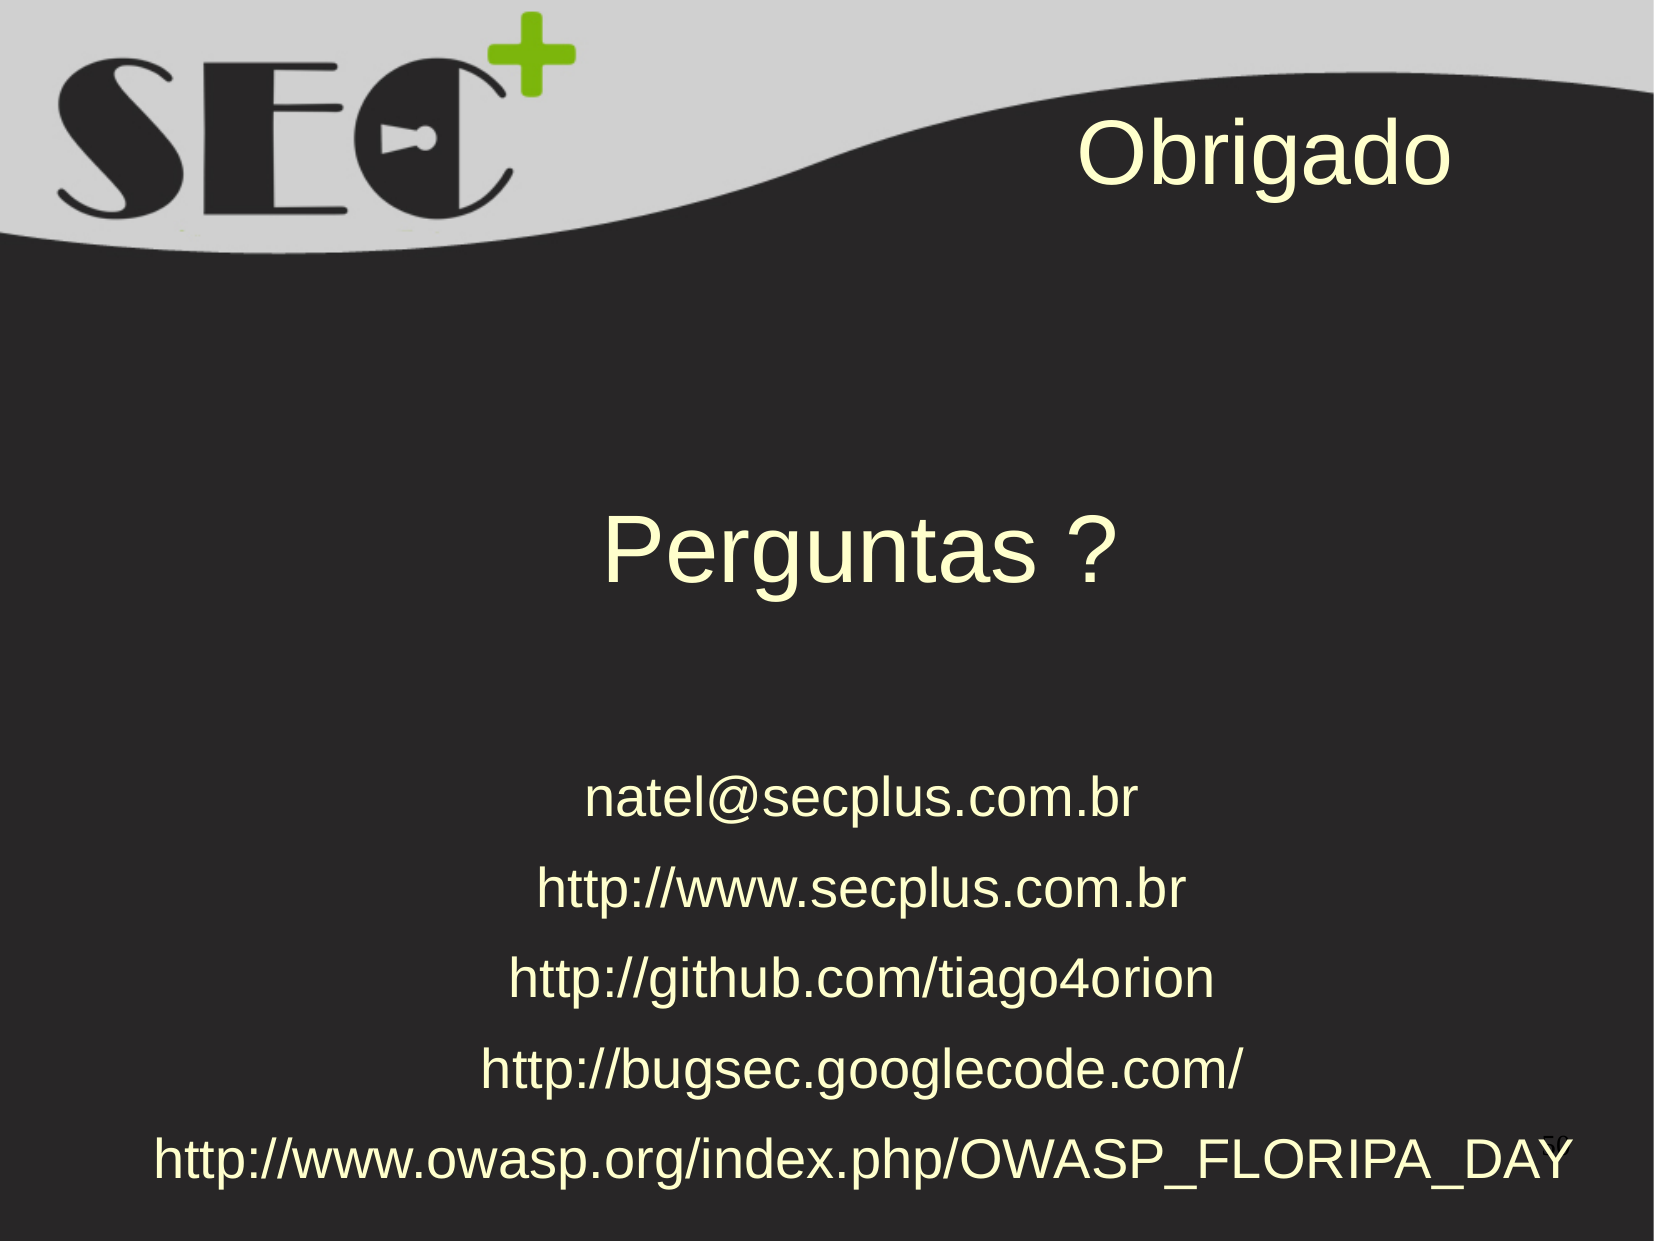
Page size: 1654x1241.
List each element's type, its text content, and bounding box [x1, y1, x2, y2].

picture [0, 0, 1654, 1241]
list Perguntas ? natel@secplus.com.br http://www.secplus.com.br http://github.com/tiago4orion http://bugsec.googlecode.com/ http://www.owasp.org/index.php/OWASP_FLORIPA_DAY [82, 495, 1571, 1199]
title Obrigado [960, 49, 1571, 257]
